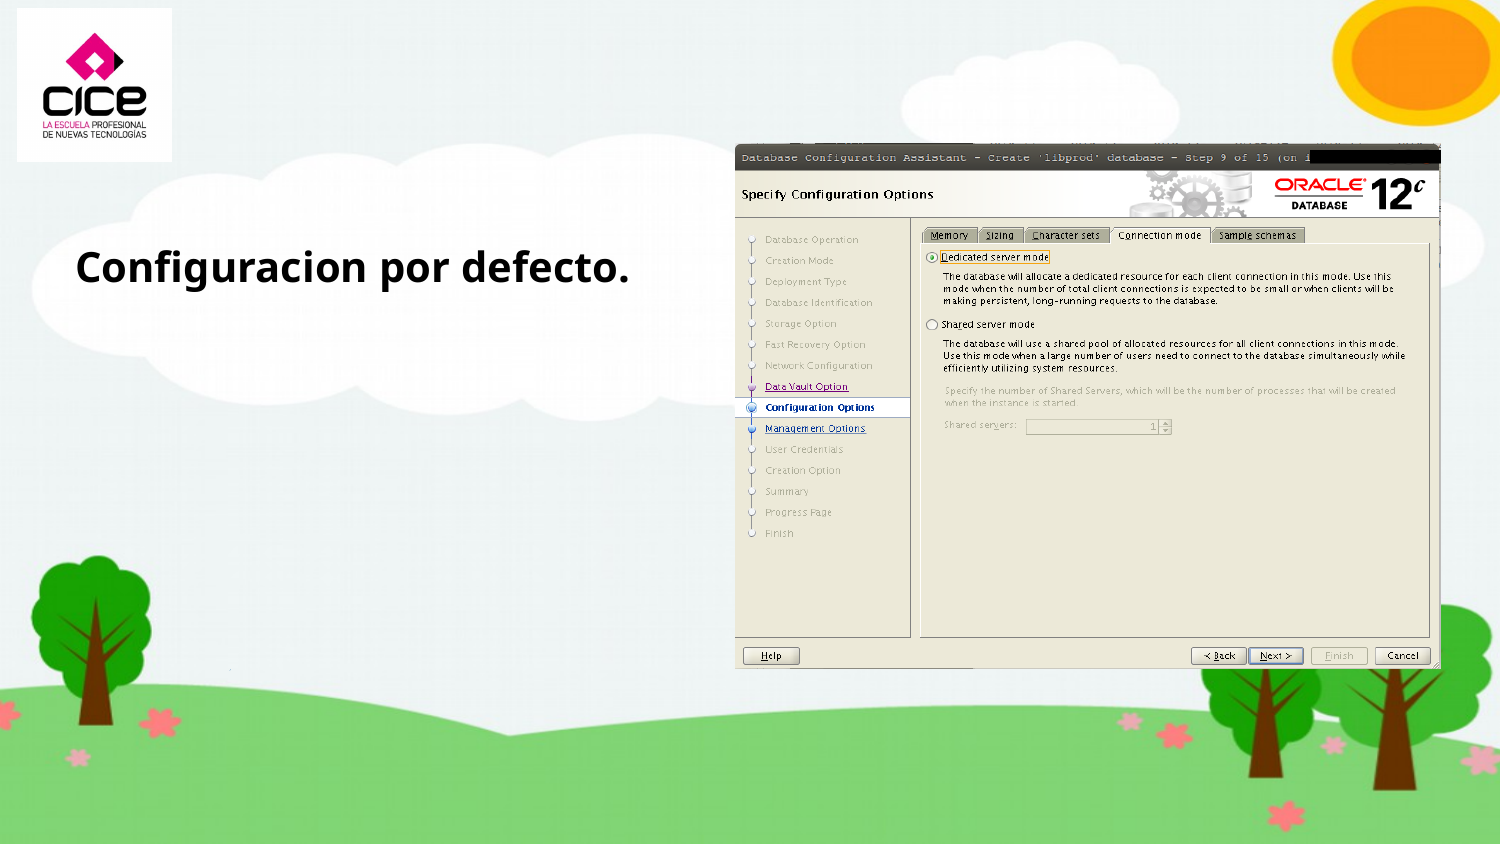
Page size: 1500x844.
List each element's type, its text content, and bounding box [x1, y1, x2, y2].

picture [0, 0, 1500, 844]
title Configuracion por defecto. [75, 233, 639, 299]
